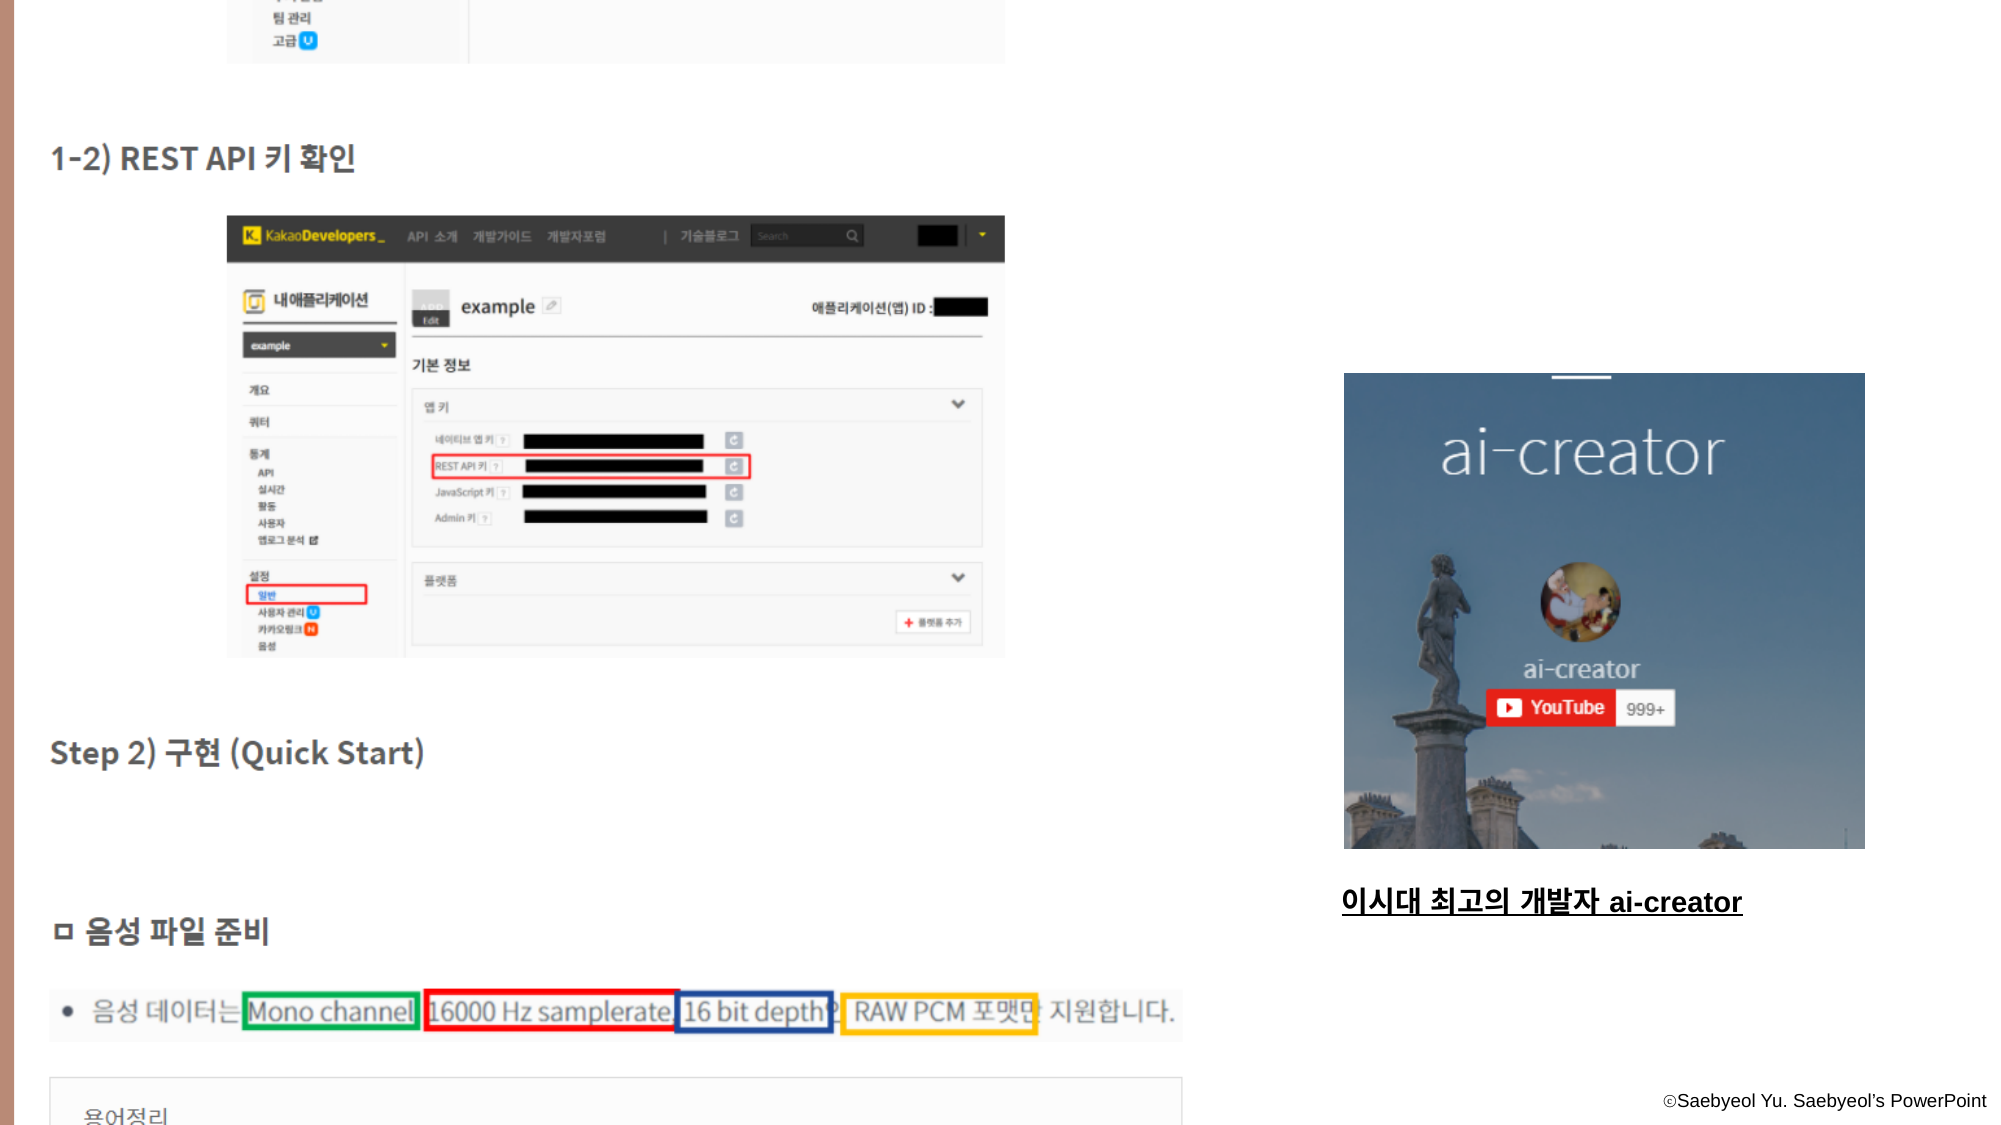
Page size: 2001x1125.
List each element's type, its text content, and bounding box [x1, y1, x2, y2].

picture [1344, 373, 1865, 849]
text_box 이시대 최고의 개발자 ai-creator [1326, 876, 1867, 926]
text_box [0, 0, 15, 1125]
picture [17, 0, 1272, 1125]
